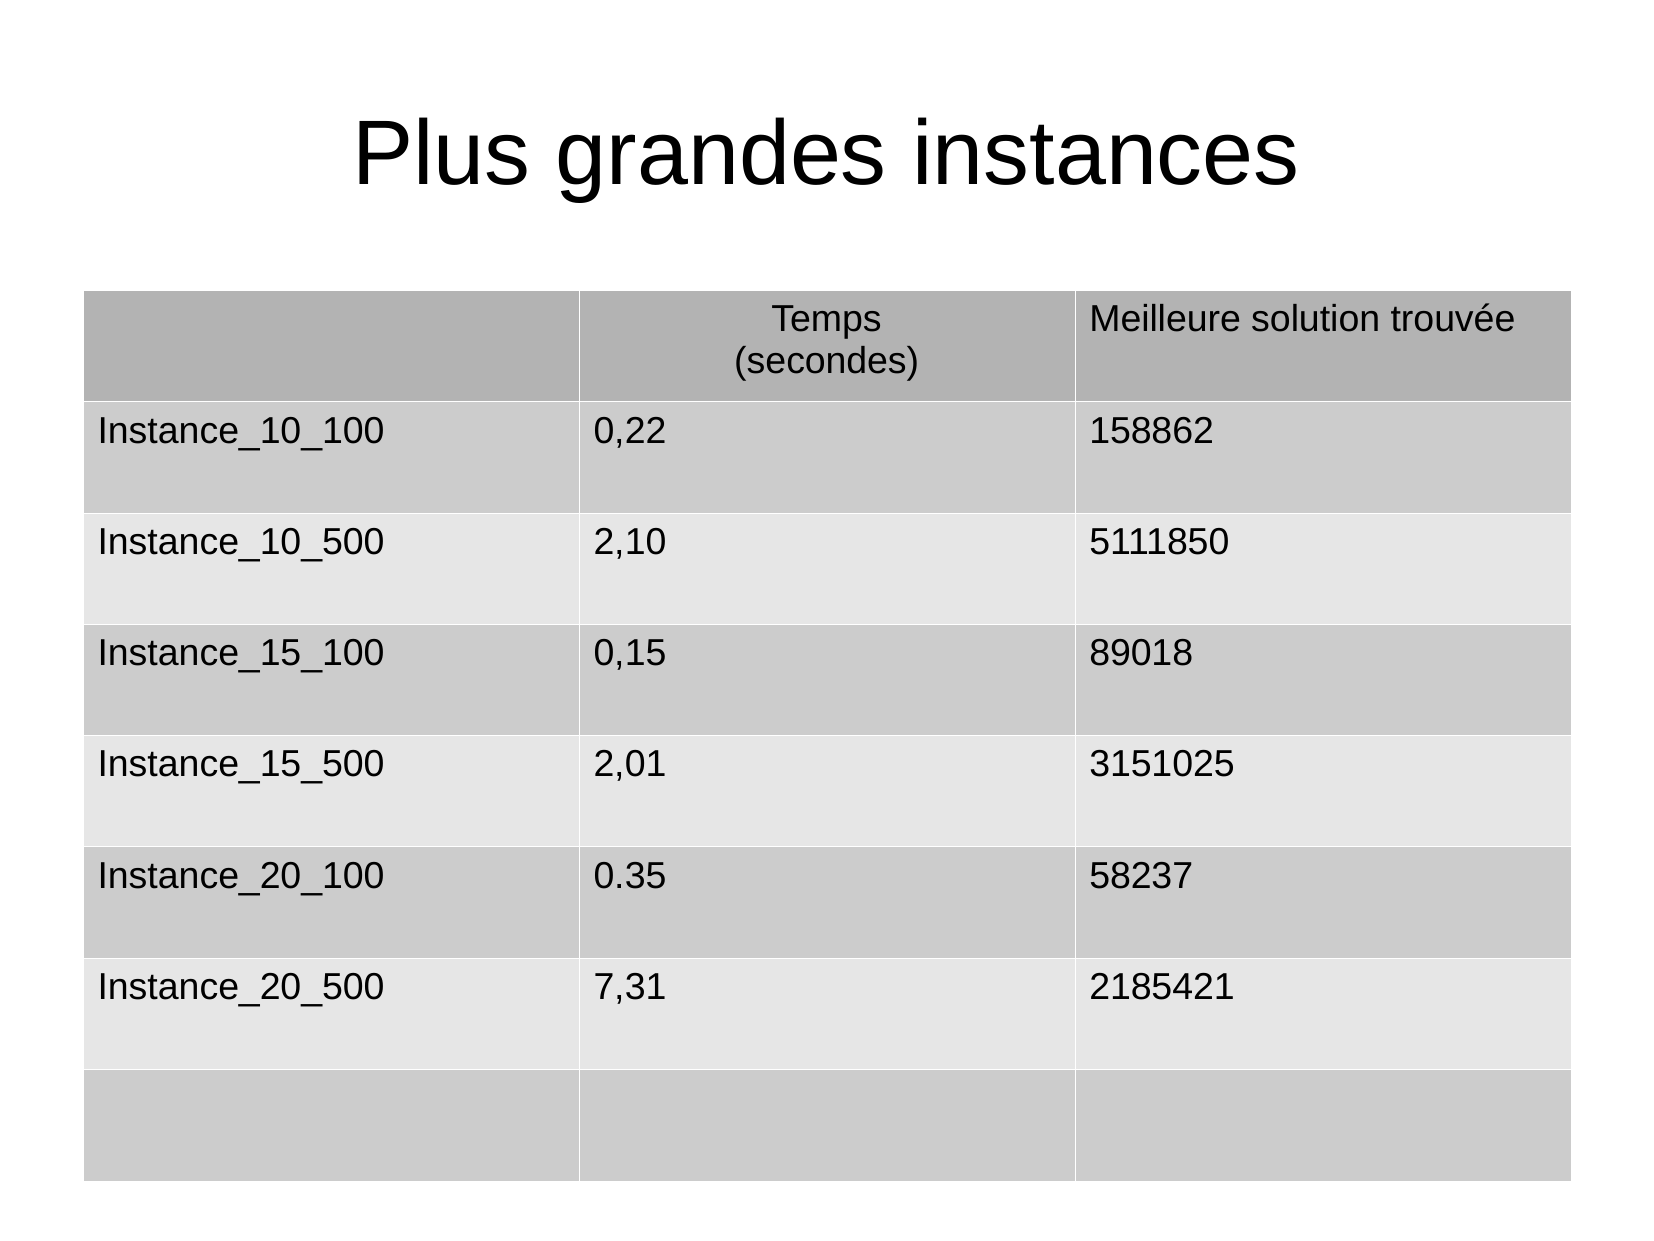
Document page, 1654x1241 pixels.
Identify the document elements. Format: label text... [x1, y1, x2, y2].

table_header Meilleure solution trouvée [1076, 291, 1571, 401]
table_cell 2,10 [580, 514, 1075, 624]
table_cell 158862 [1076, 402, 1571, 513]
table_cell [1076, 1070, 1571, 1181]
table_cell 2185421 [1076, 959, 1571, 1069]
table_cell Instance_15_100 [84, 625, 579, 735]
table_cell Instance_20_100 [84, 847, 579, 958]
table_header [84, 291, 579, 401]
title Plus grandes instances [82, 49, 1571, 257]
table_header Temps (secondes) [580, 291, 1075, 401]
table_cell Instance_15_500 [84, 736, 579, 846]
table_cell Instance_10_500 [84, 514, 579, 624]
table_cell 5111850 [1076, 514, 1571, 624]
table_cell [580, 1070, 1075, 1181]
table_cell 0,22 [580, 402, 1075, 513]
table_cell 7,31 [580, 959, 1075, 1069]
table_cell 0.35 [580, 847, 1075, 958]
table_cell [84, 1070, 579, 1181]
table_cell 3151025 [1076, 736, 1571, 846]
table_cell 58237 [1076, 847, 1571, 958]
table_cell 0,15 [580, 625, 1075, 735]
table_cell Instance_10_100 [84, 402, 579, 513]
table_cell 89018 [1076, 625, 1571, 735]
table_cell Instance_20_500 [84, 959, 579, 1069]
table_cell 2,01 [580, 736, 1075, 846]
